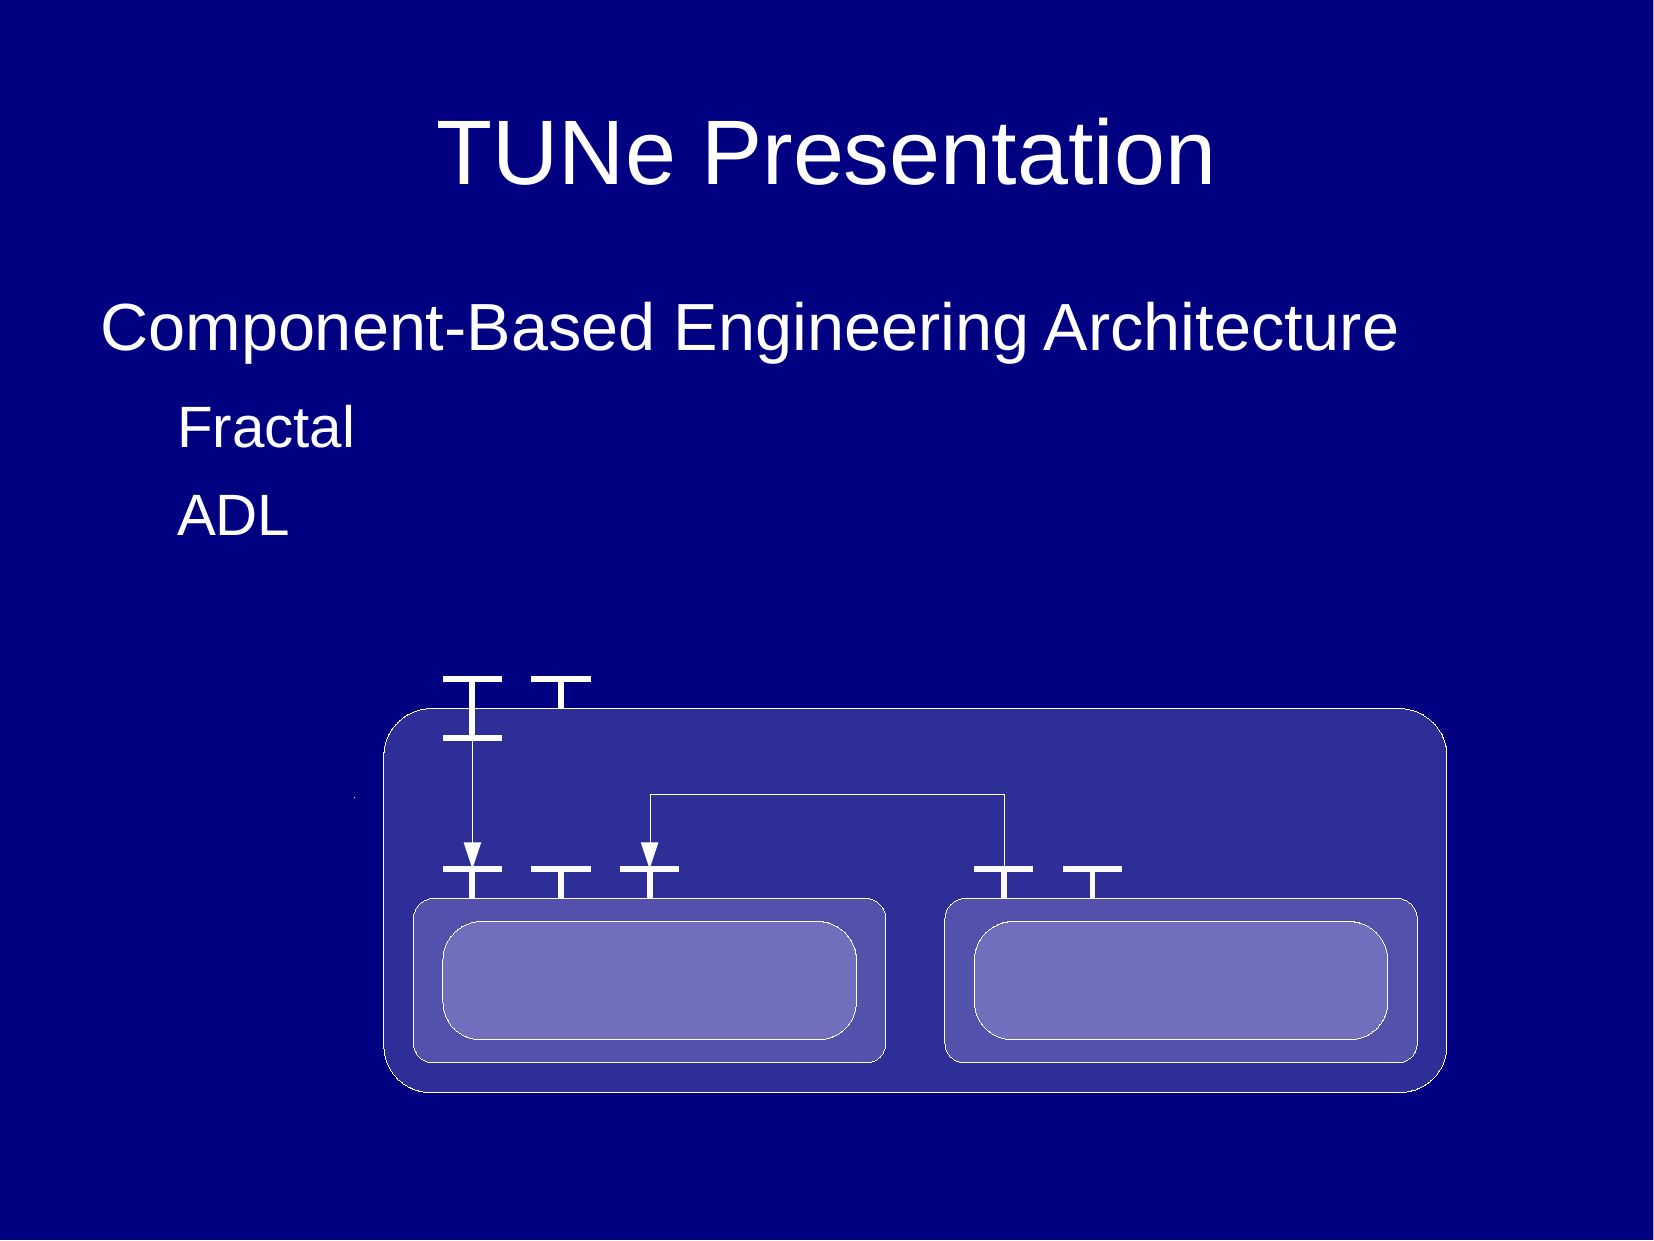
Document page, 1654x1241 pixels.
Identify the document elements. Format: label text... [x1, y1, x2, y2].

text_box [383, 708, 1447, 1093]
title TUNe Presentation [82, 49, 1571, 257]
list Component-Based Engineering Architecture Fractal ADL [82, 290, 1571, 1094]
